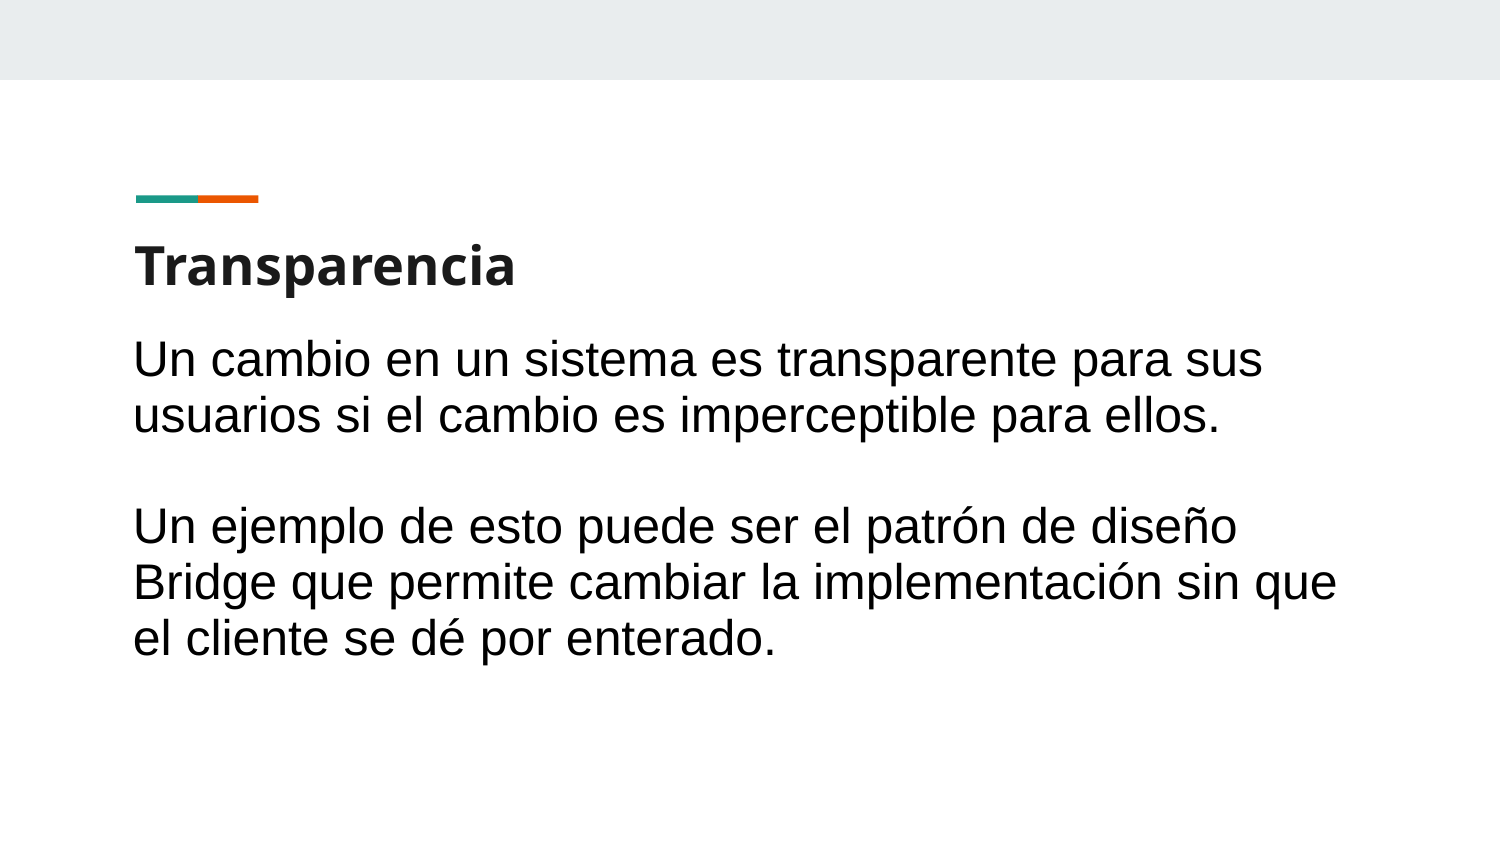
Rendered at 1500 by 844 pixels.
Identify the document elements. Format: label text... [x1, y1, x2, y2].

text_box Un cambio en un sistema es transparente para sus usuarios si el cambio es imperceptible para ellos. Un ejemplo de esto puede ser el patrón de diseño Bridge que permite cambiar la implementación sin que el cliente se dé por enterado. [118, 323, 1371, 674]
title Transparencia [119, 216, 1381, 305]
